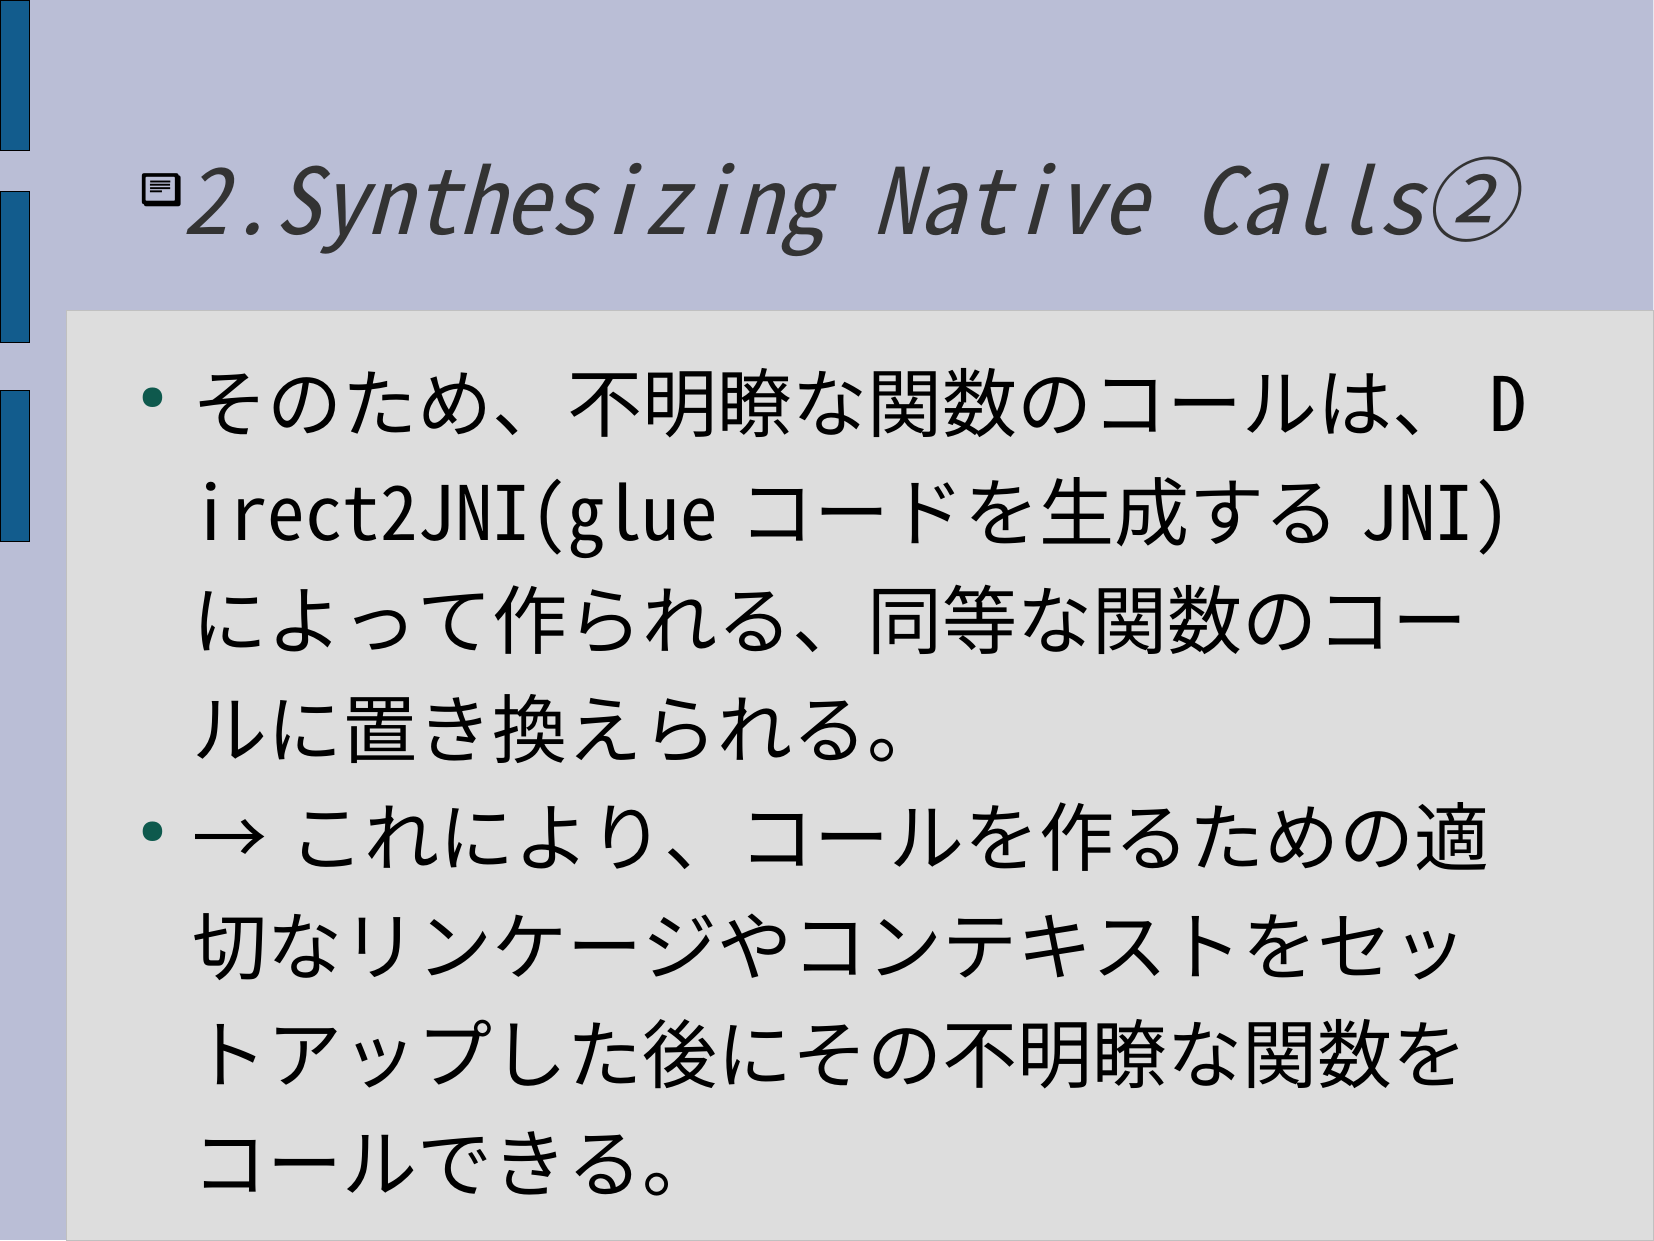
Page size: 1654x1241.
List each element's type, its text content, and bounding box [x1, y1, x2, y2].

title 2.Synthesizing Native Calls② [121, 91, 1534, 299]
list そのため、不明瞭な関数のコールは、Direct2JNI(glueコードを生成するJNI)によって作られる、同等な関数のコールに置き換えられる。 →これにより、コールを作るための適切なリンケージやコンテキストをセットアップした後にその不明瞭な関数をコールできる。 [121, 344, 1534, 1127]
